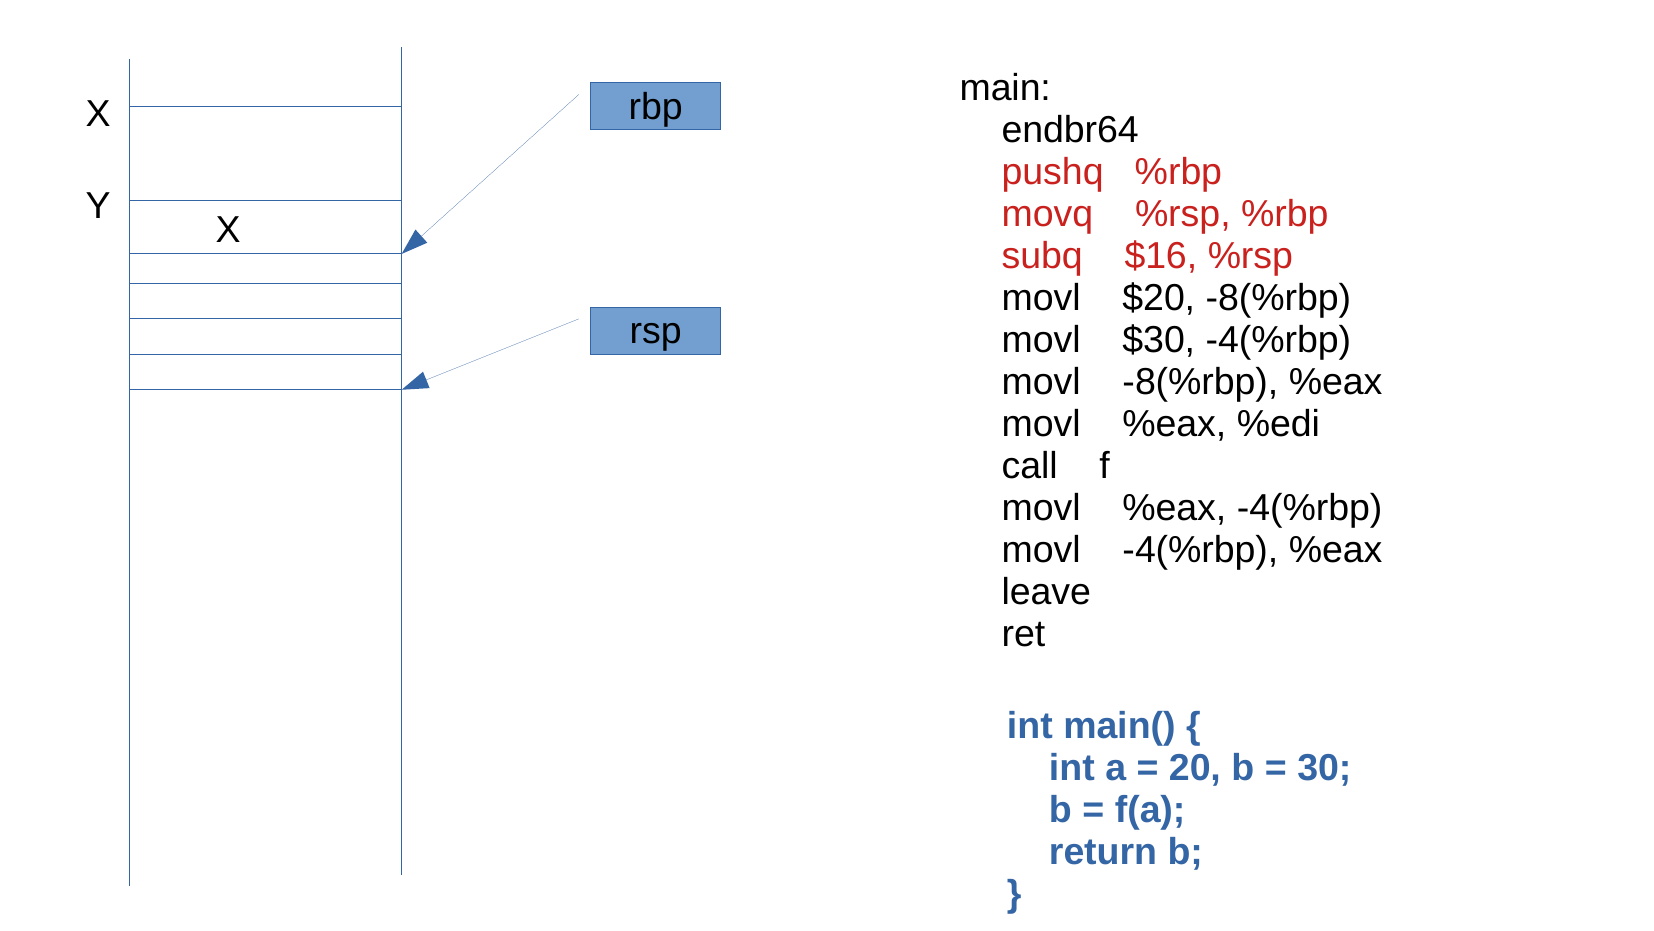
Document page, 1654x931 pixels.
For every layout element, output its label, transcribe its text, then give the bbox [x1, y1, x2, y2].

text_box int main() { int a = 20, b = 30; b = f(a); return b; } [992, 696, 1446, 922]
text_box X [70, 84, 190, 142]
text_box rbp [590, 82, 721, 130]
text_box rsp [590, 307, 721, 355]
text_box Y [70, 177, 190, 234]
text_box X [200, 200, 319, 253]
text_box X [200, 254, 319, 258]
text_box main: endbr64 pushq %rbp movq %rsp, %rbp subq $16, %rsp movl $20, -8(%rbp) movl $30, -4(%rbp) movl -8(%rbp), %eax movl %eax, %edi call f movl %eax, -4(%rbp) movl -4(%rbp), %eax leave ret [944, 59, 1607, 662]
